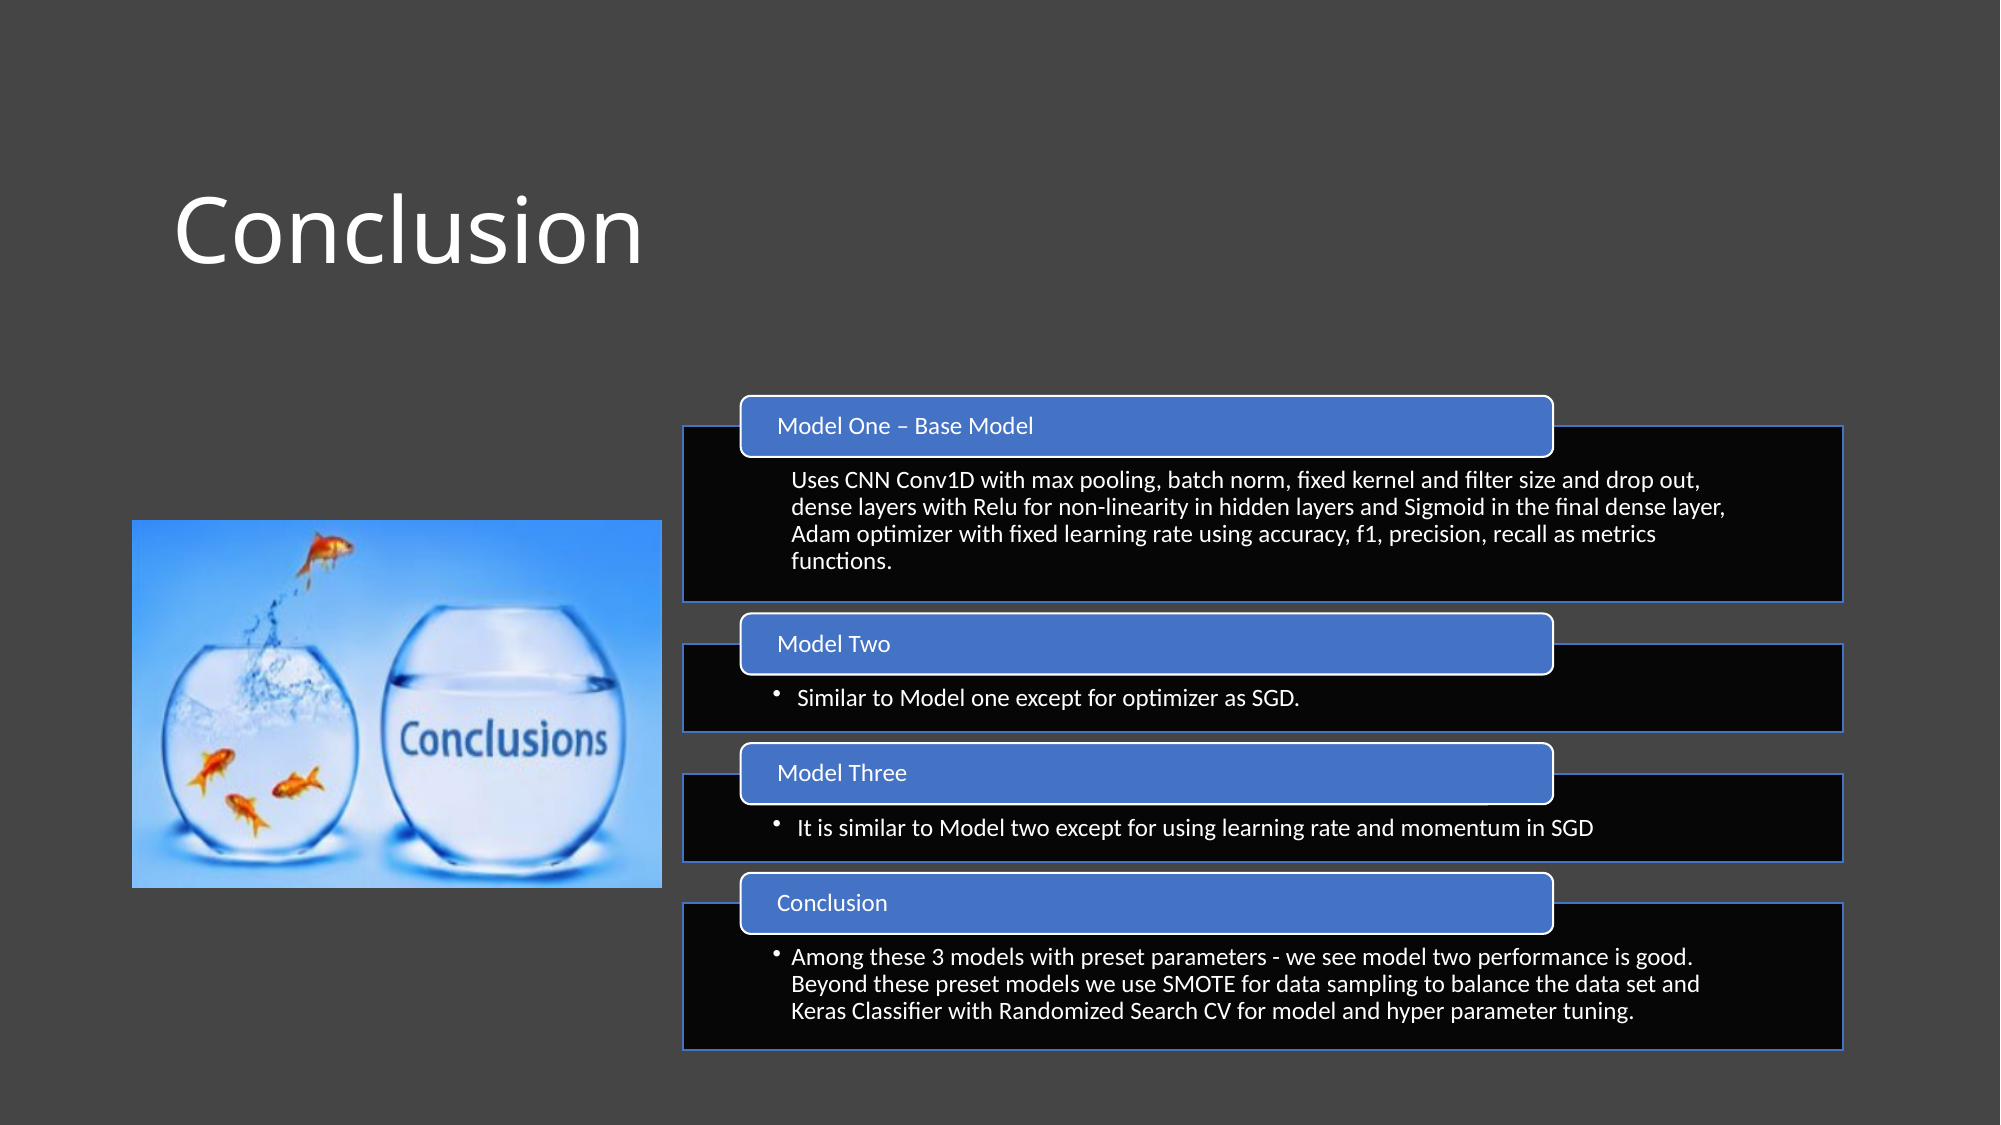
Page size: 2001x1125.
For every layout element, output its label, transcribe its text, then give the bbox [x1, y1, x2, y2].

text_box Model Three [740, 743, 1554, 805]
text_box Among these 3 models with preset parameters - we see model two performance is good. Beyond these preset models we use SMOTE for data sampling to balance the data set and Keras Classifier with Randomized Search CV for model and hyper parameter tuning. [682, 903, 1844, 1051]
text_box It is similar to Model two except for using learning rate and momentum in SGD [682, 773, 1844, 862]
picture [132, 520, 662, 888]
text_box Similar to Model one except for optimizer as SGD. [682, 643, 1844, 732]
text_box Model Two [740, 613, 1554, 675]
text_box Model One – Base Model [740, 395, 1554, 457]
title Conclusion [157, 160, 1895, 291]
text_box Uses CNN Conv1D with max pooling, batch norm, fixed kernel and filter size and drop out, dense layers with Relu for non-linearity in hidden layers and Sigmoid in the final dense layer, Adam optimizer with fixed learning rate using accuracy, f1, precision, recall as metrics functions. [682, 426, 1844, 603]
text_box Conclusion [740, 872, 1554, 934]
